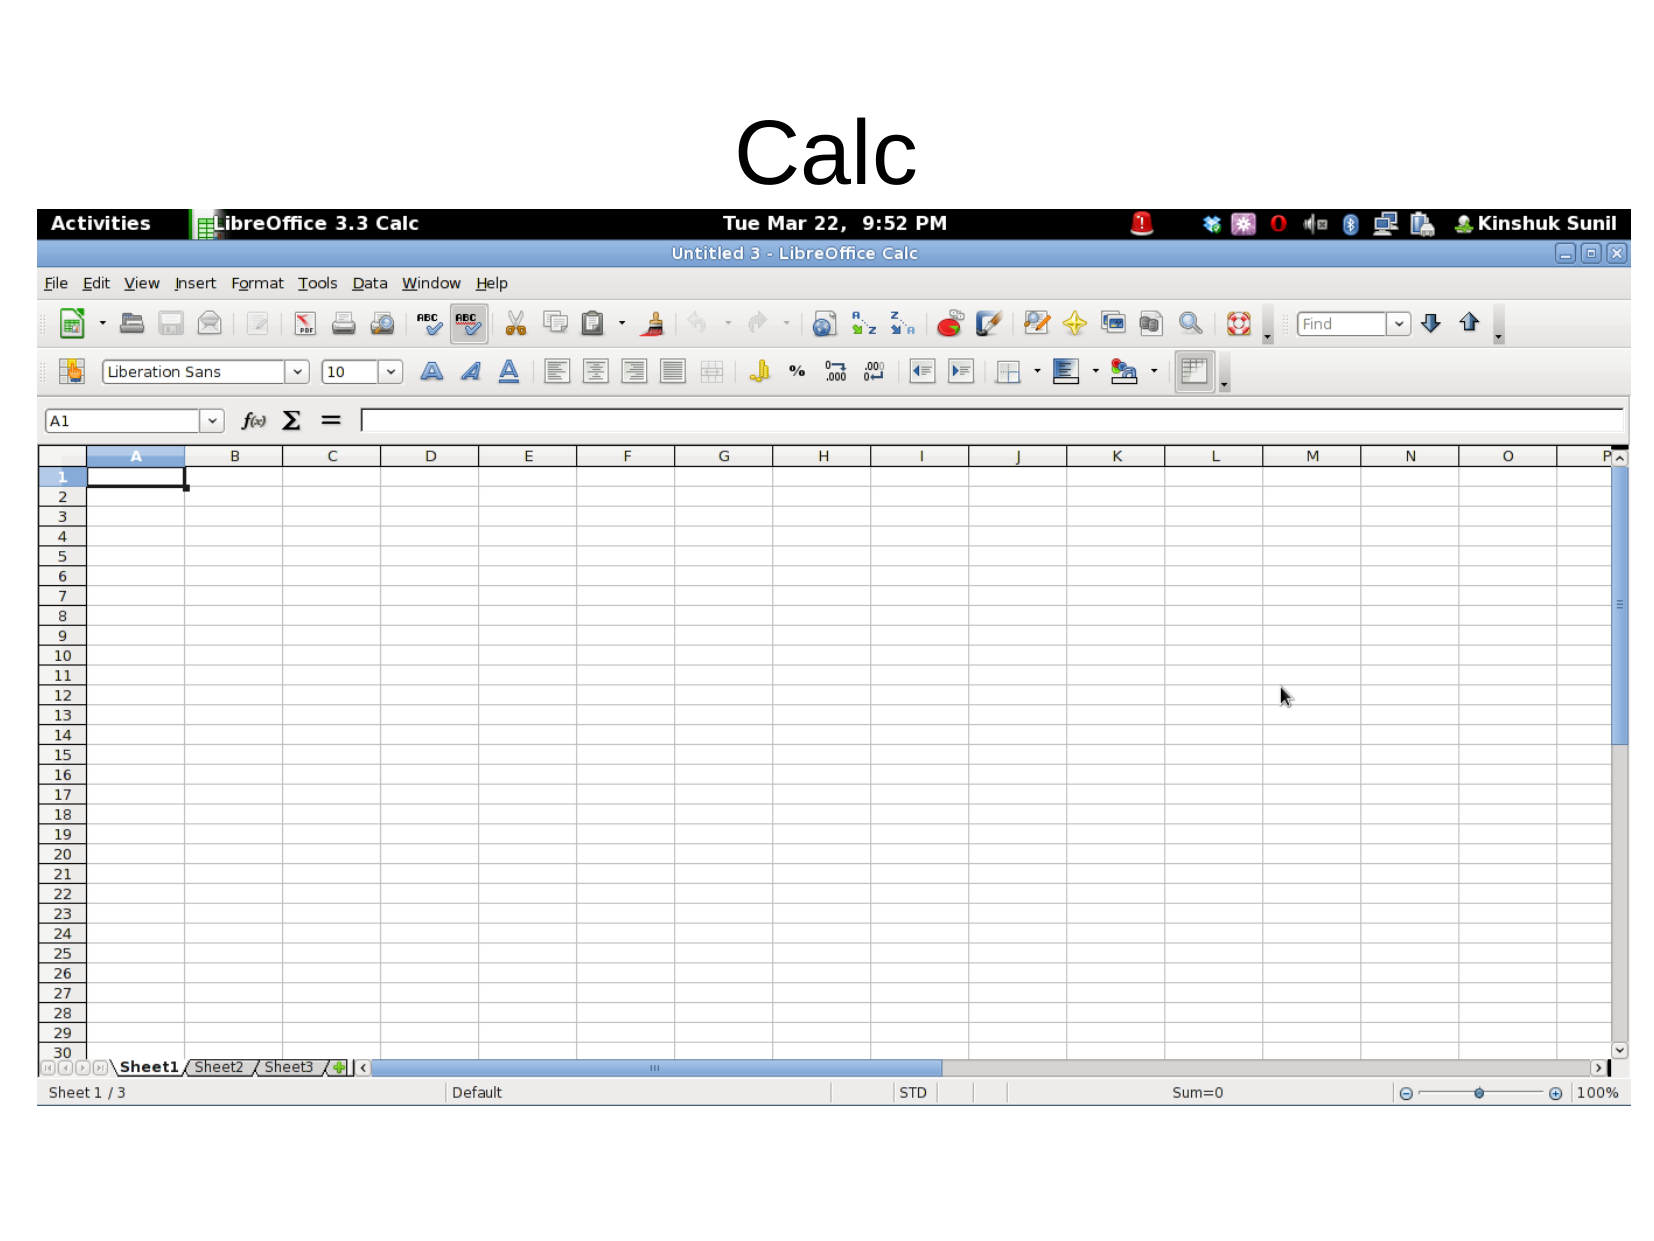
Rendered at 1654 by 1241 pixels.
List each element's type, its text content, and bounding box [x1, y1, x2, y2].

picture [37, 209, 1631, 1106]
title Calc [82, 49, 1571, 209]
